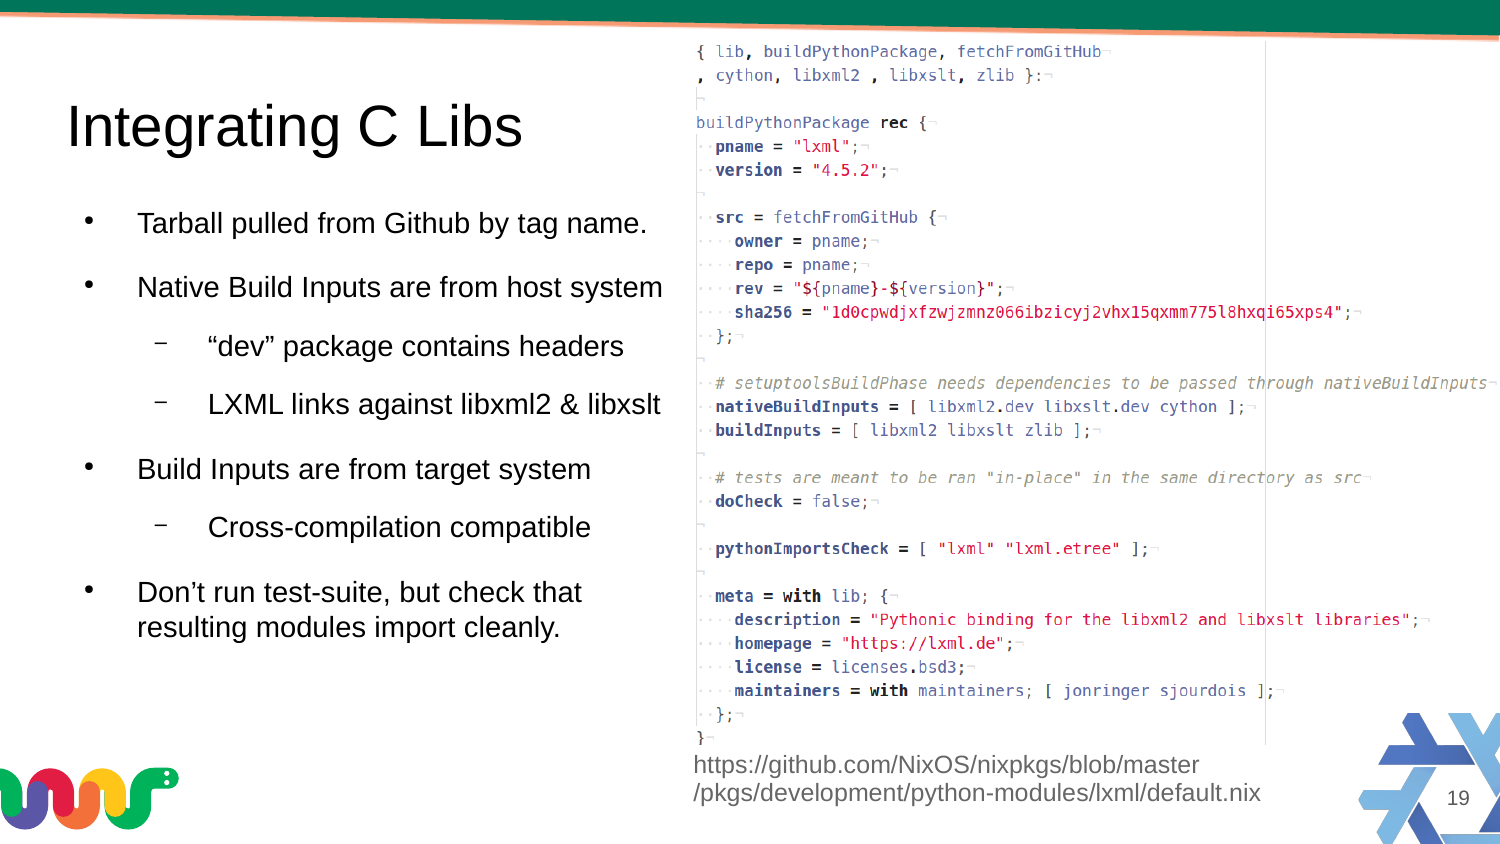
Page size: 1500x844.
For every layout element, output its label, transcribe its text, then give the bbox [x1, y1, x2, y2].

list Tarball pulled from Github by tag name. Native Build Inputs are from host system “dev” package contains headers LXML links against libxml2 & libxslt Build Inputs are from target system Cross-compilation compatible Don’t run test-suite, but check that resulting modules import cleanly. [51, 189, 697, 750]
text_box https://github.com/NixOS/nixpkgs/blob/master /pkgs/development/python-modules/lxml/default.nix [678, 749, 1371, 814]
picture [692, 41, 1500, 844]
title Integrating C Libs [51, 72, 692, 167]
